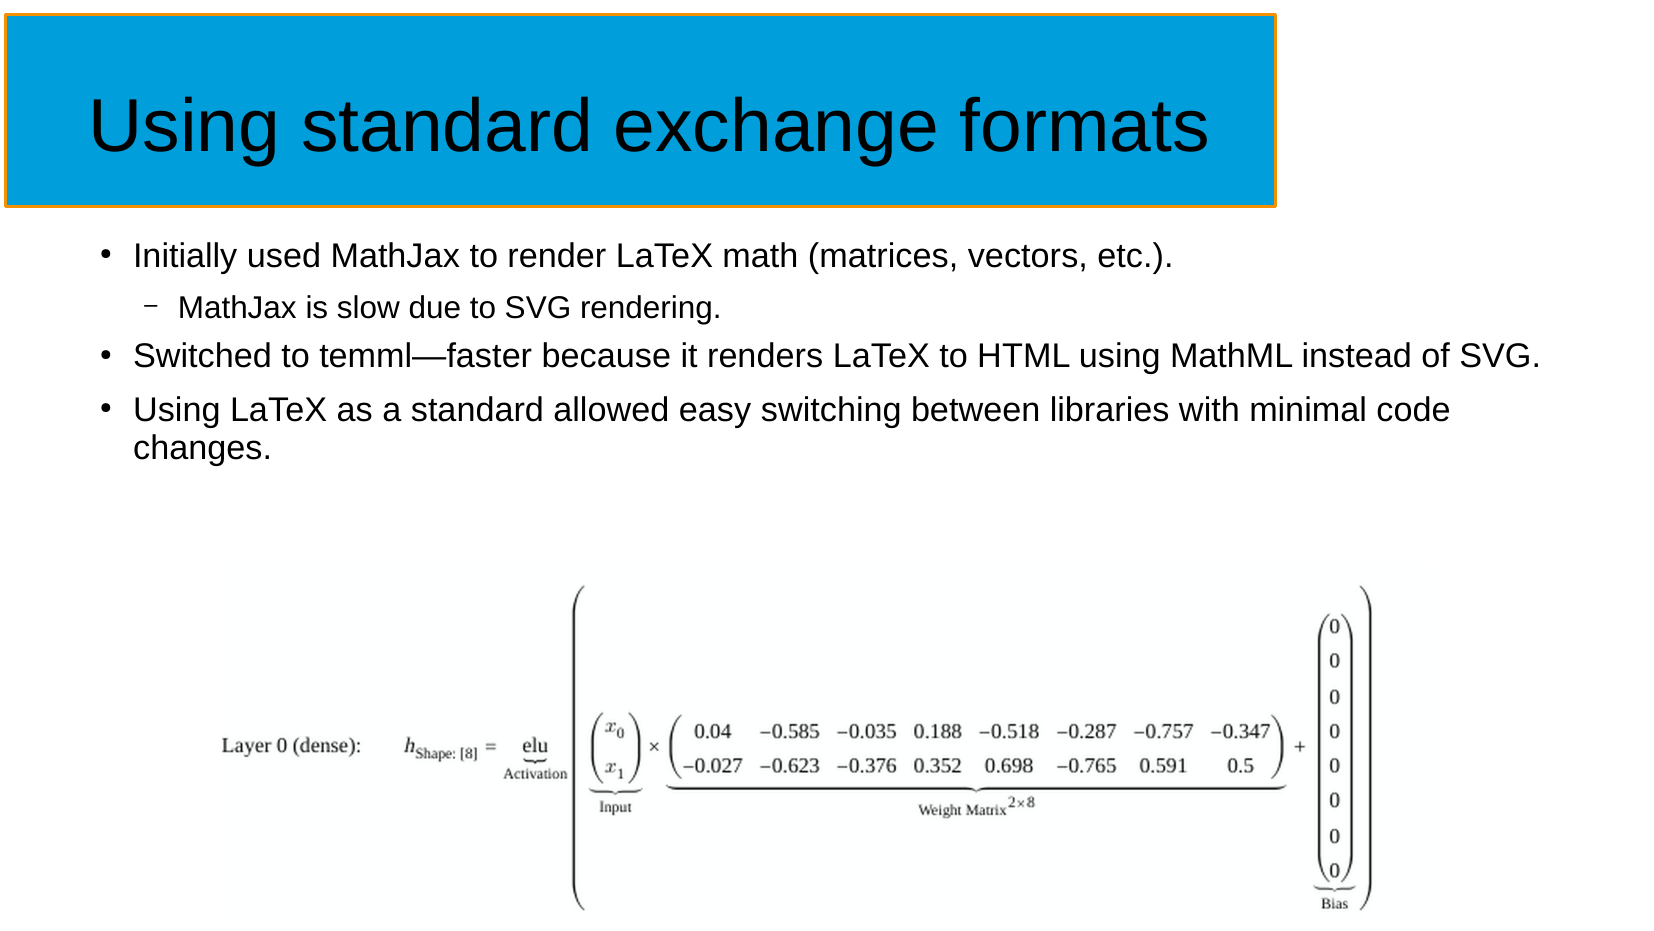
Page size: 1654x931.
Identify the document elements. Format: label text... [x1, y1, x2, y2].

title Using standard exchange formats [88, 44, 1565, 207]
picture [222, 563, 1431, 920]
list Initially used MathJax to render LaTeX math (matrices, vectors, etc.). MathJax is slow due to SVG rendering. Switched to temml—faster because it renders LaTeX to HTML using MathML instead of SVG. Using LaTeX as a standard allowed easy switching between libraries with minimal code changes. [88, 236, 1565, 502]
